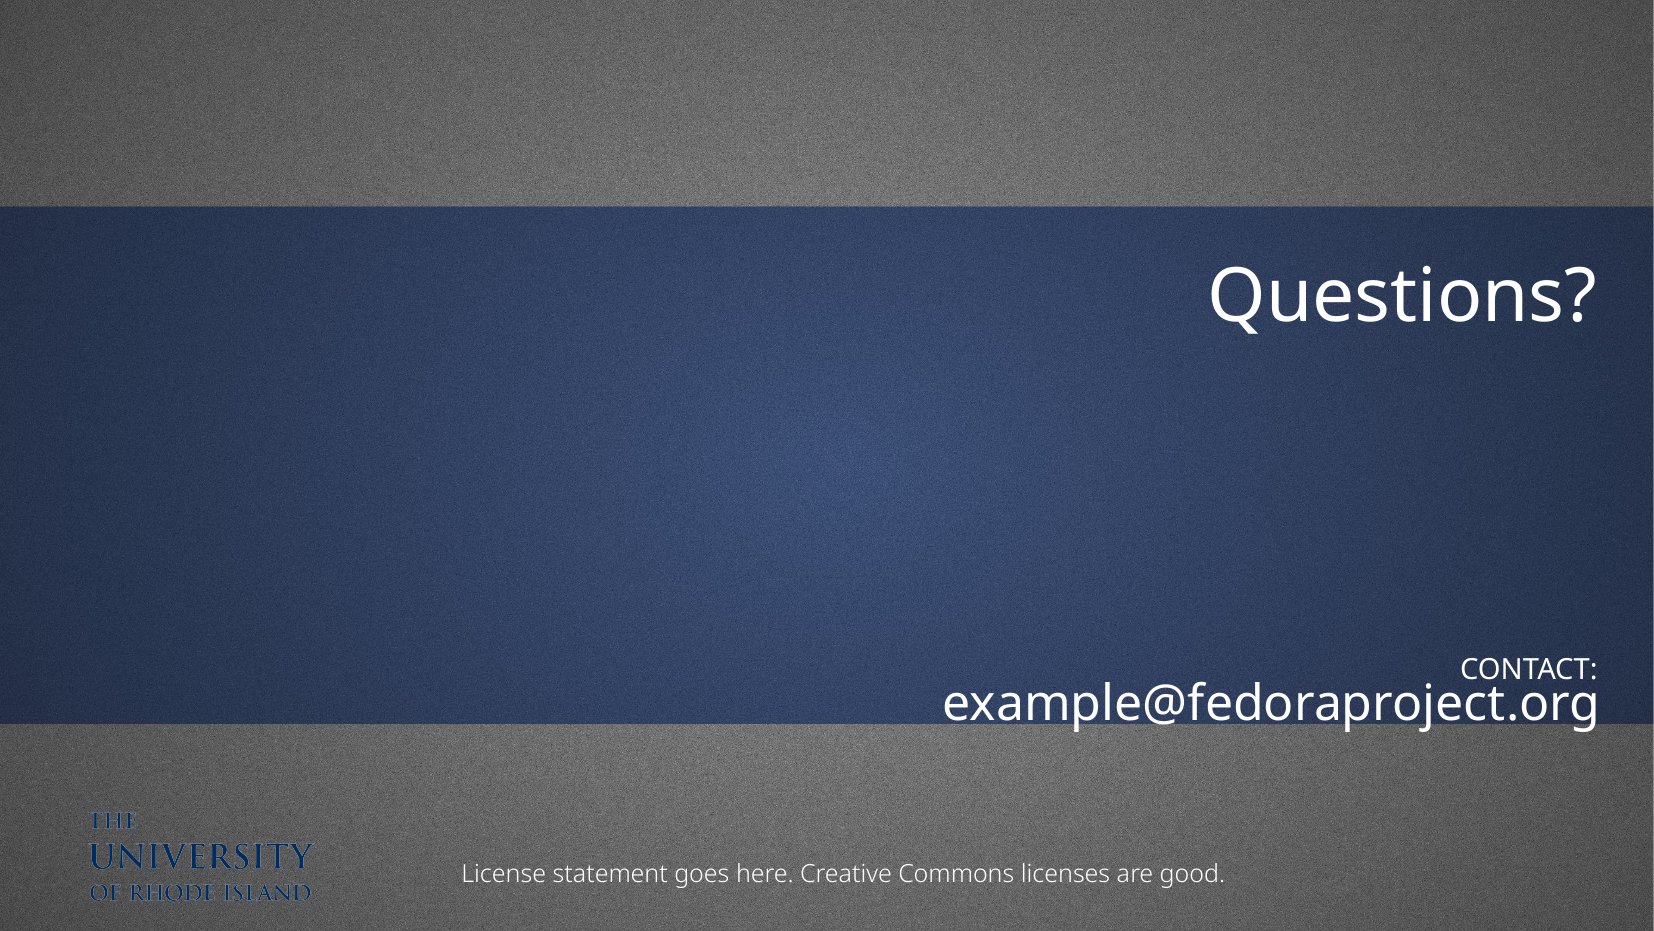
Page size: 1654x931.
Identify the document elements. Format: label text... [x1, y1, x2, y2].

title Questions? [22, 241, 1598, 343]
text_box example@fedoraproject.org [80, 659, 1616, 742]
text_box License statement goes here. Creative Commons licenses are good. [75, 844, 1613, 898]
text_box CONTACT: [77, 640, 1613, 696]
picture [0, 0, 1654, 931]
